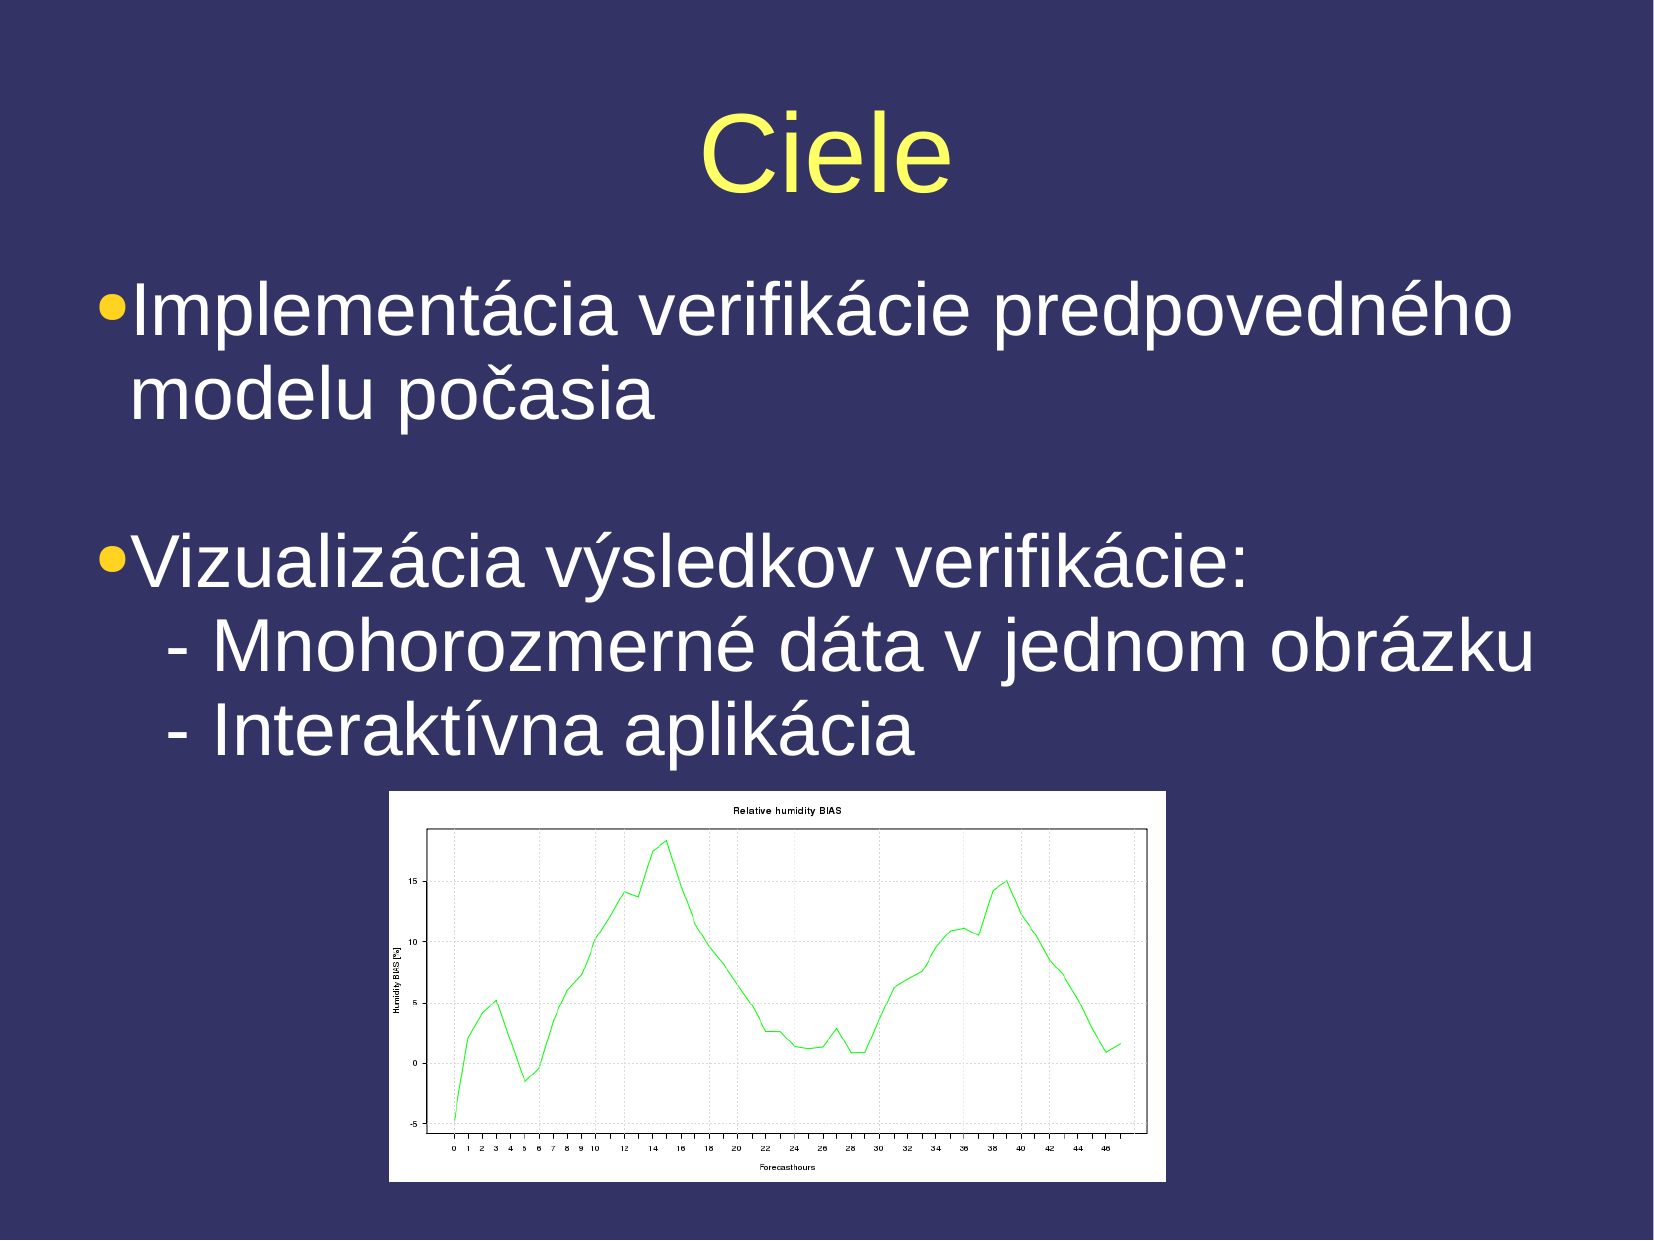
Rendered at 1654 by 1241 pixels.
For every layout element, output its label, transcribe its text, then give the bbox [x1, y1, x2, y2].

title Ciele [82, 49, 1571, 257]
subtitle Implementácia verifikácie predpovedného modelu počasia Vizualizácia výsledkov verifikácie: - Mnohorozmerné dáta v jednom obrázku - Interaktívna aplikácia [94, 200, 1583, 839]
picture [389, 791, 1166, 1182]
